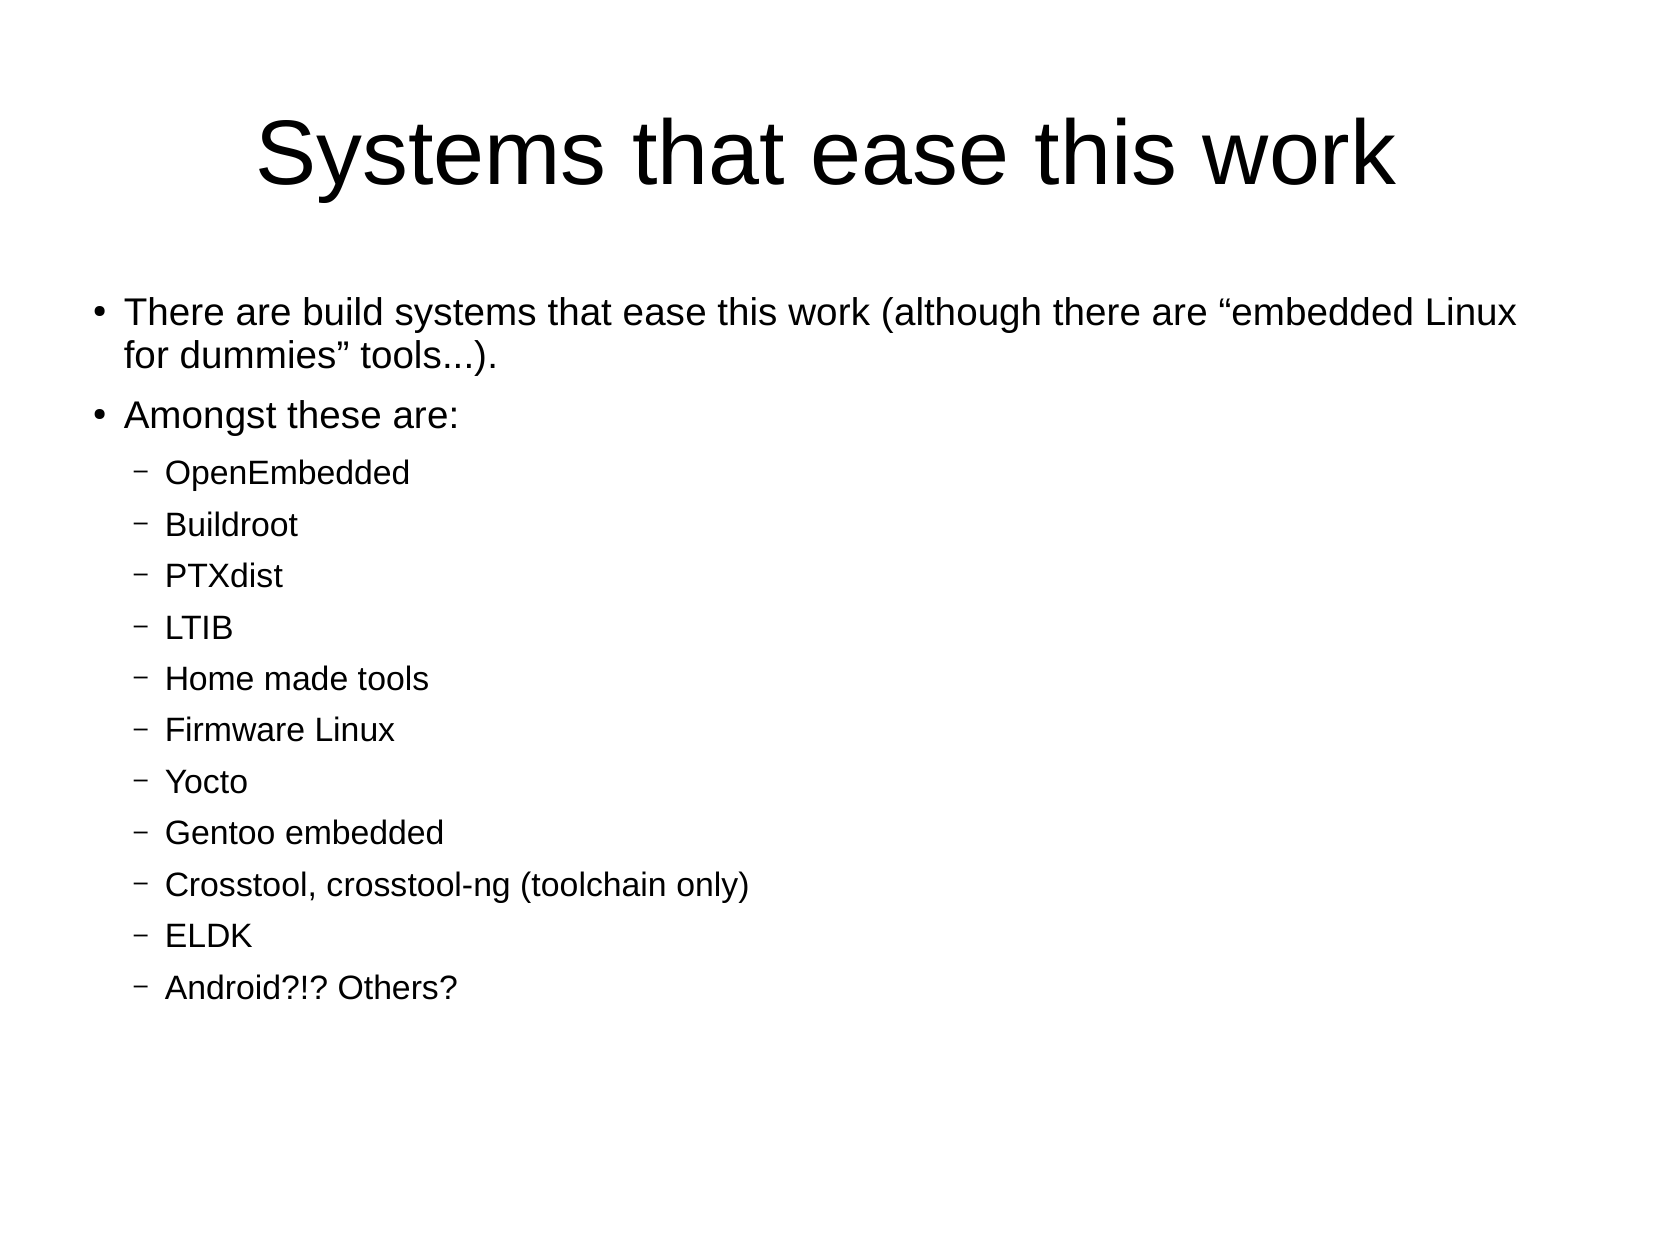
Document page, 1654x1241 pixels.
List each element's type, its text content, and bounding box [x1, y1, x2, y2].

list There are build systems that ease this work (although there are “embedded Linux for dummies” tools...). Amongst these are: OpenEmbedded Buildroot PTXdist LTIB Home made tools Firmware Linux Yocto Gentoo embedded Crosstool, crosstool-ng (toolchain only) ELDK Android?!? Others? [82, 290, 1571, 1010]
title Systems that ease this work [82, 49, 1571, 257]
